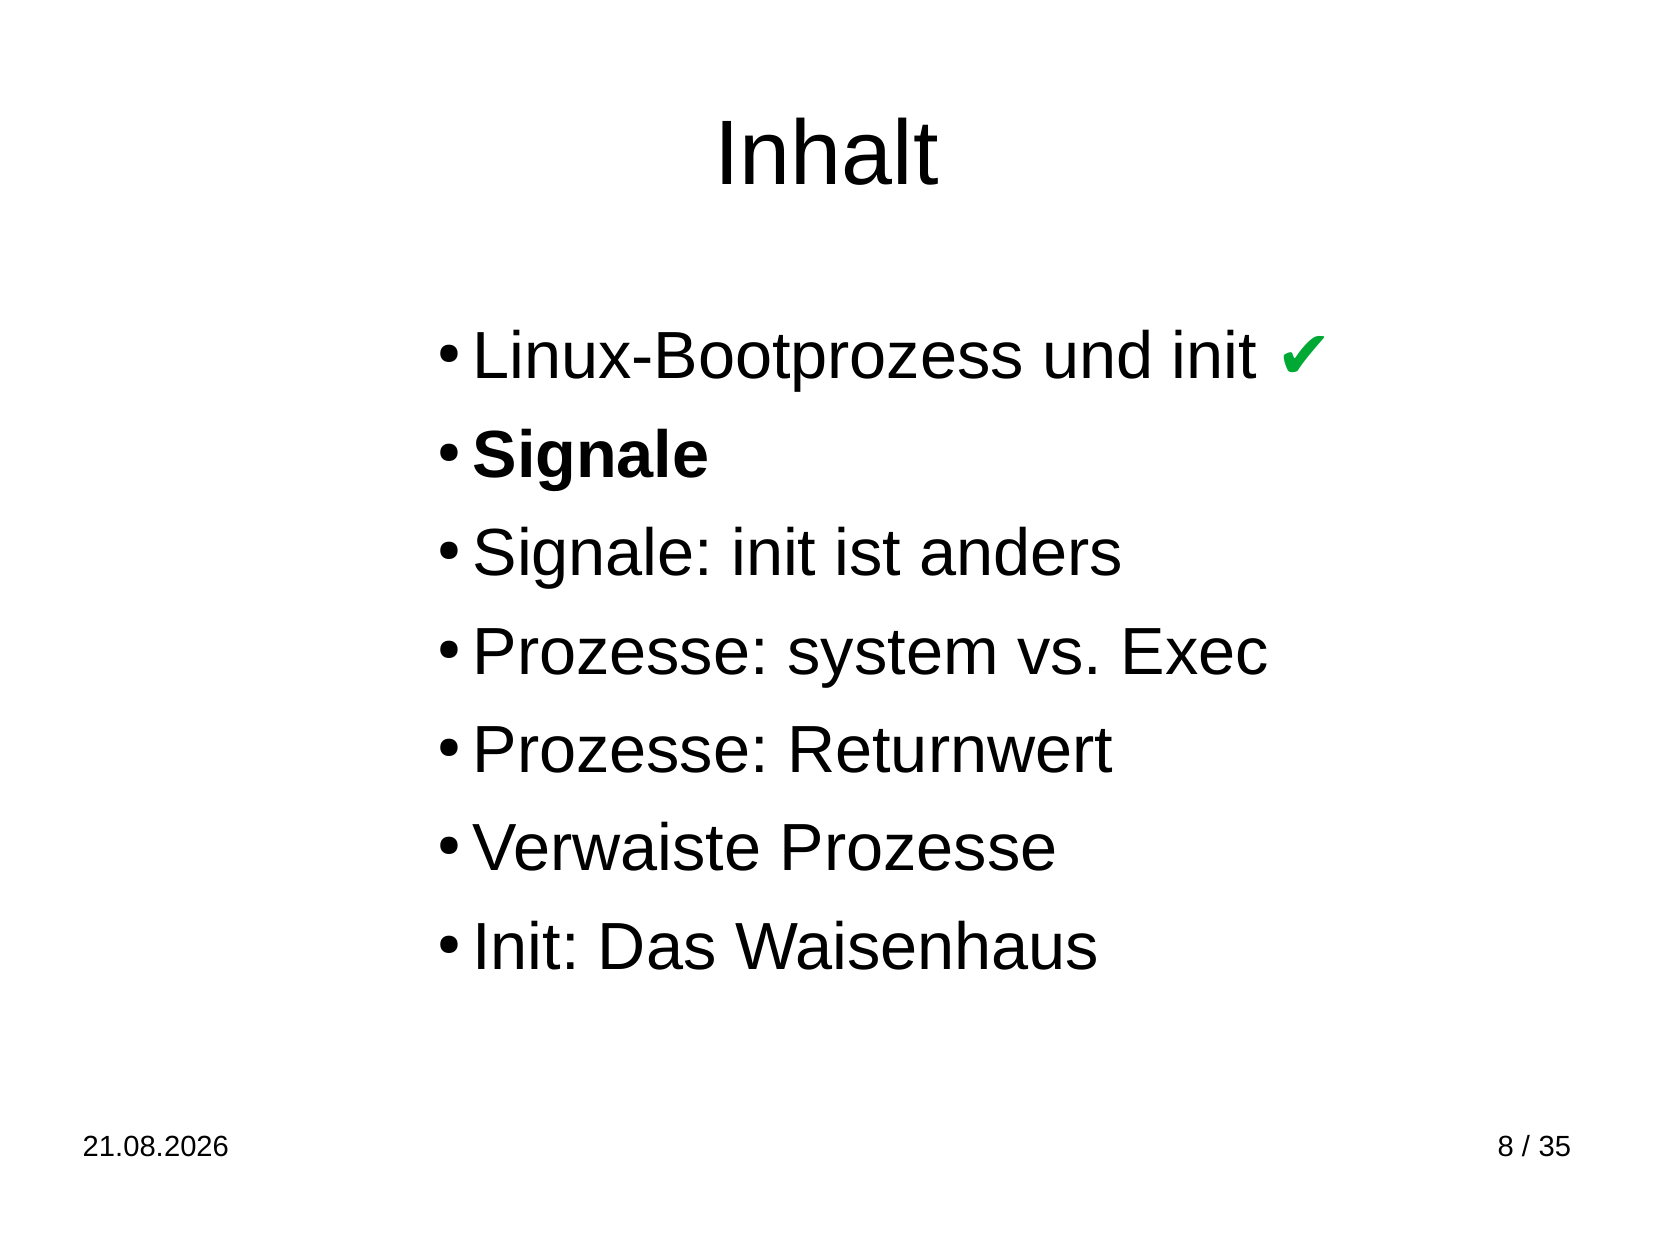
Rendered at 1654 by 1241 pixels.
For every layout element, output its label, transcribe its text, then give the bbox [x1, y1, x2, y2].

subtitle Linux-Bootprozess und init ✔ Signale Signale: init ist anders Prozesse: system vs. Exec Prozesse: Returnwert Verwaiste Prozesse Init: Das Waisenhaus [437, 266, 1359, 1134]
title Inhalt [82, 49, 1571, 257]
